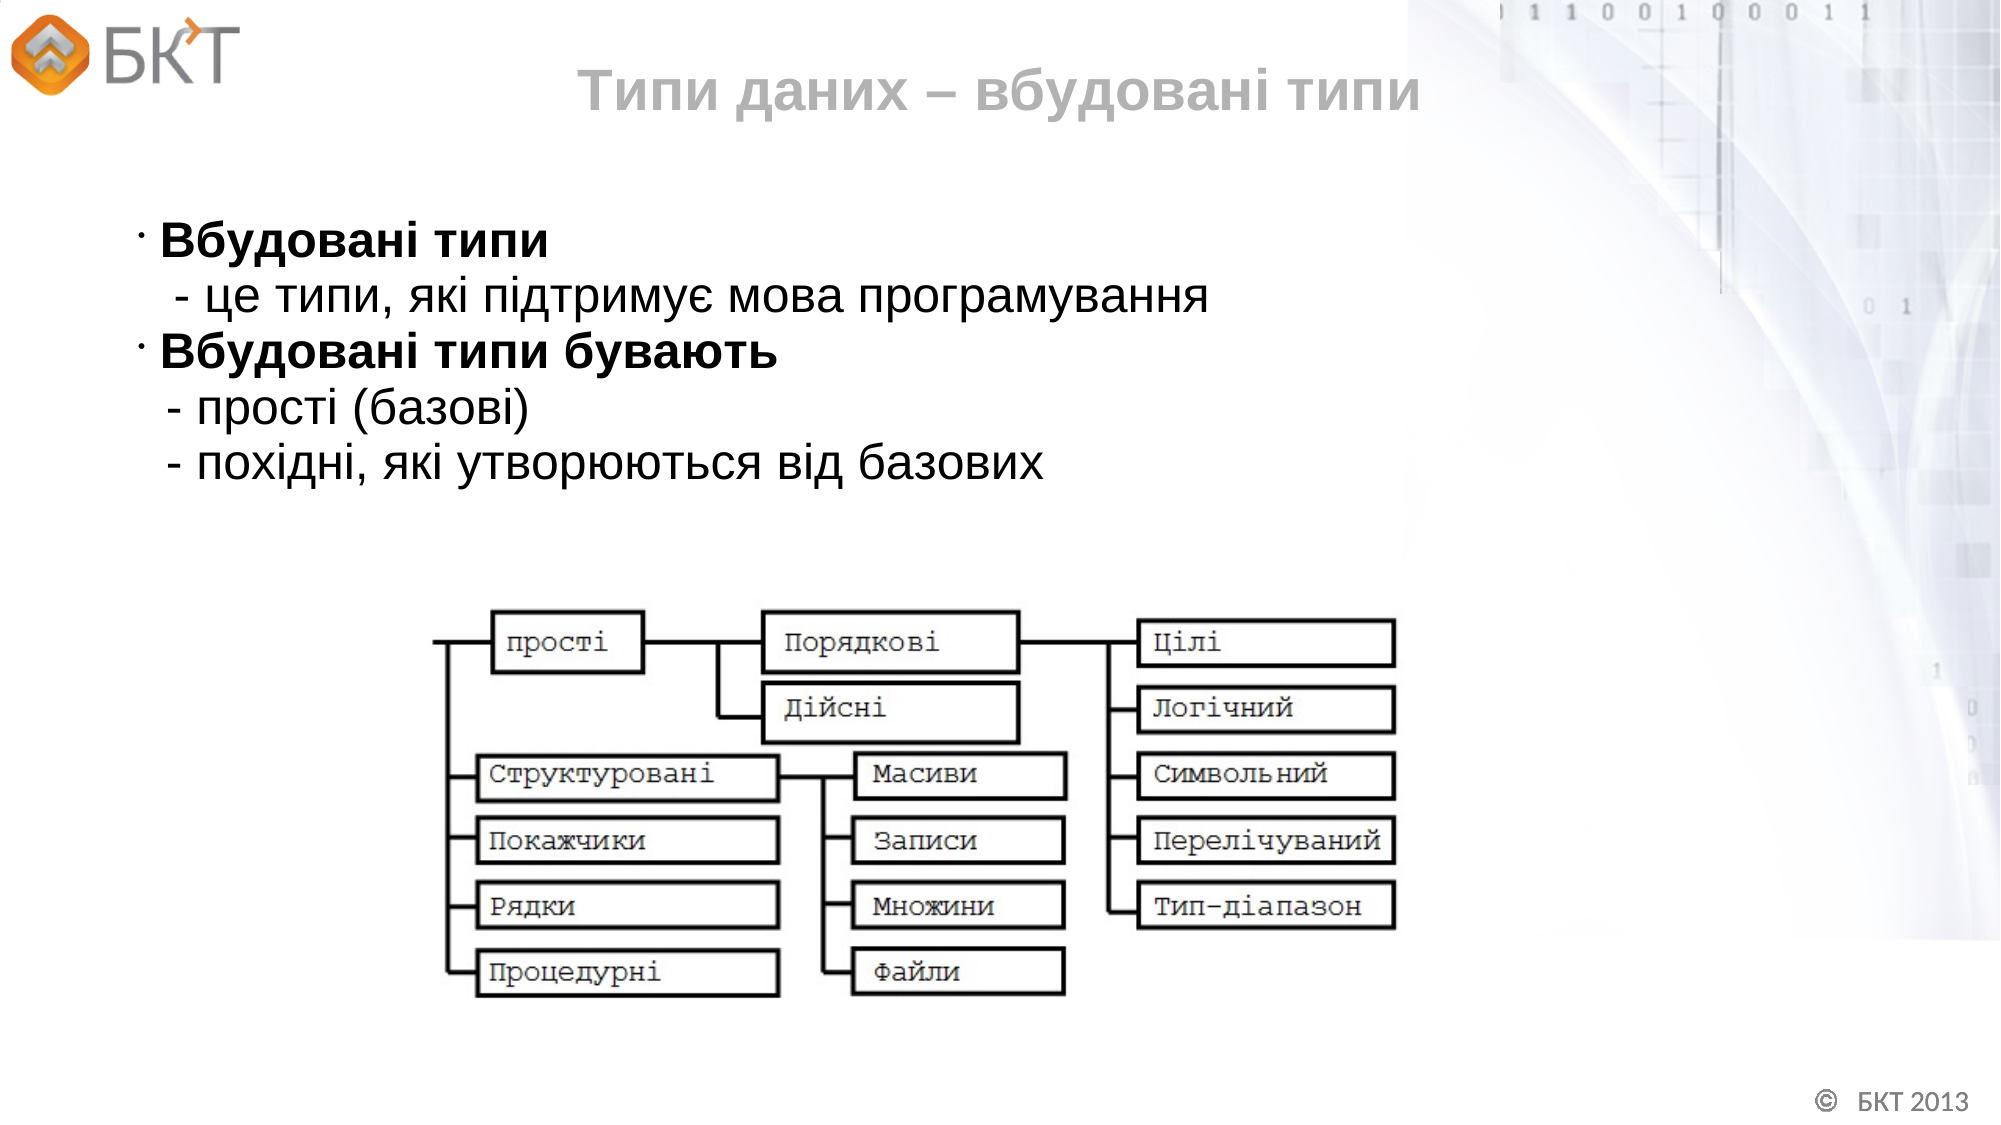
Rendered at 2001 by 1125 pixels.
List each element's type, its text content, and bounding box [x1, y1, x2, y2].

text_box Типи даних – вбудовані типи [530, 45, 1471, 140]
picture [4, 9, 250, 97]
text_box Вбудовані типи - це типи, які підтримує мова програмування Вбудовані типи бувають - прості (базові) - похідні, які утворюються від базових [123, 204, 1636, 555]
picture [428, 0, 2000, 1125]
